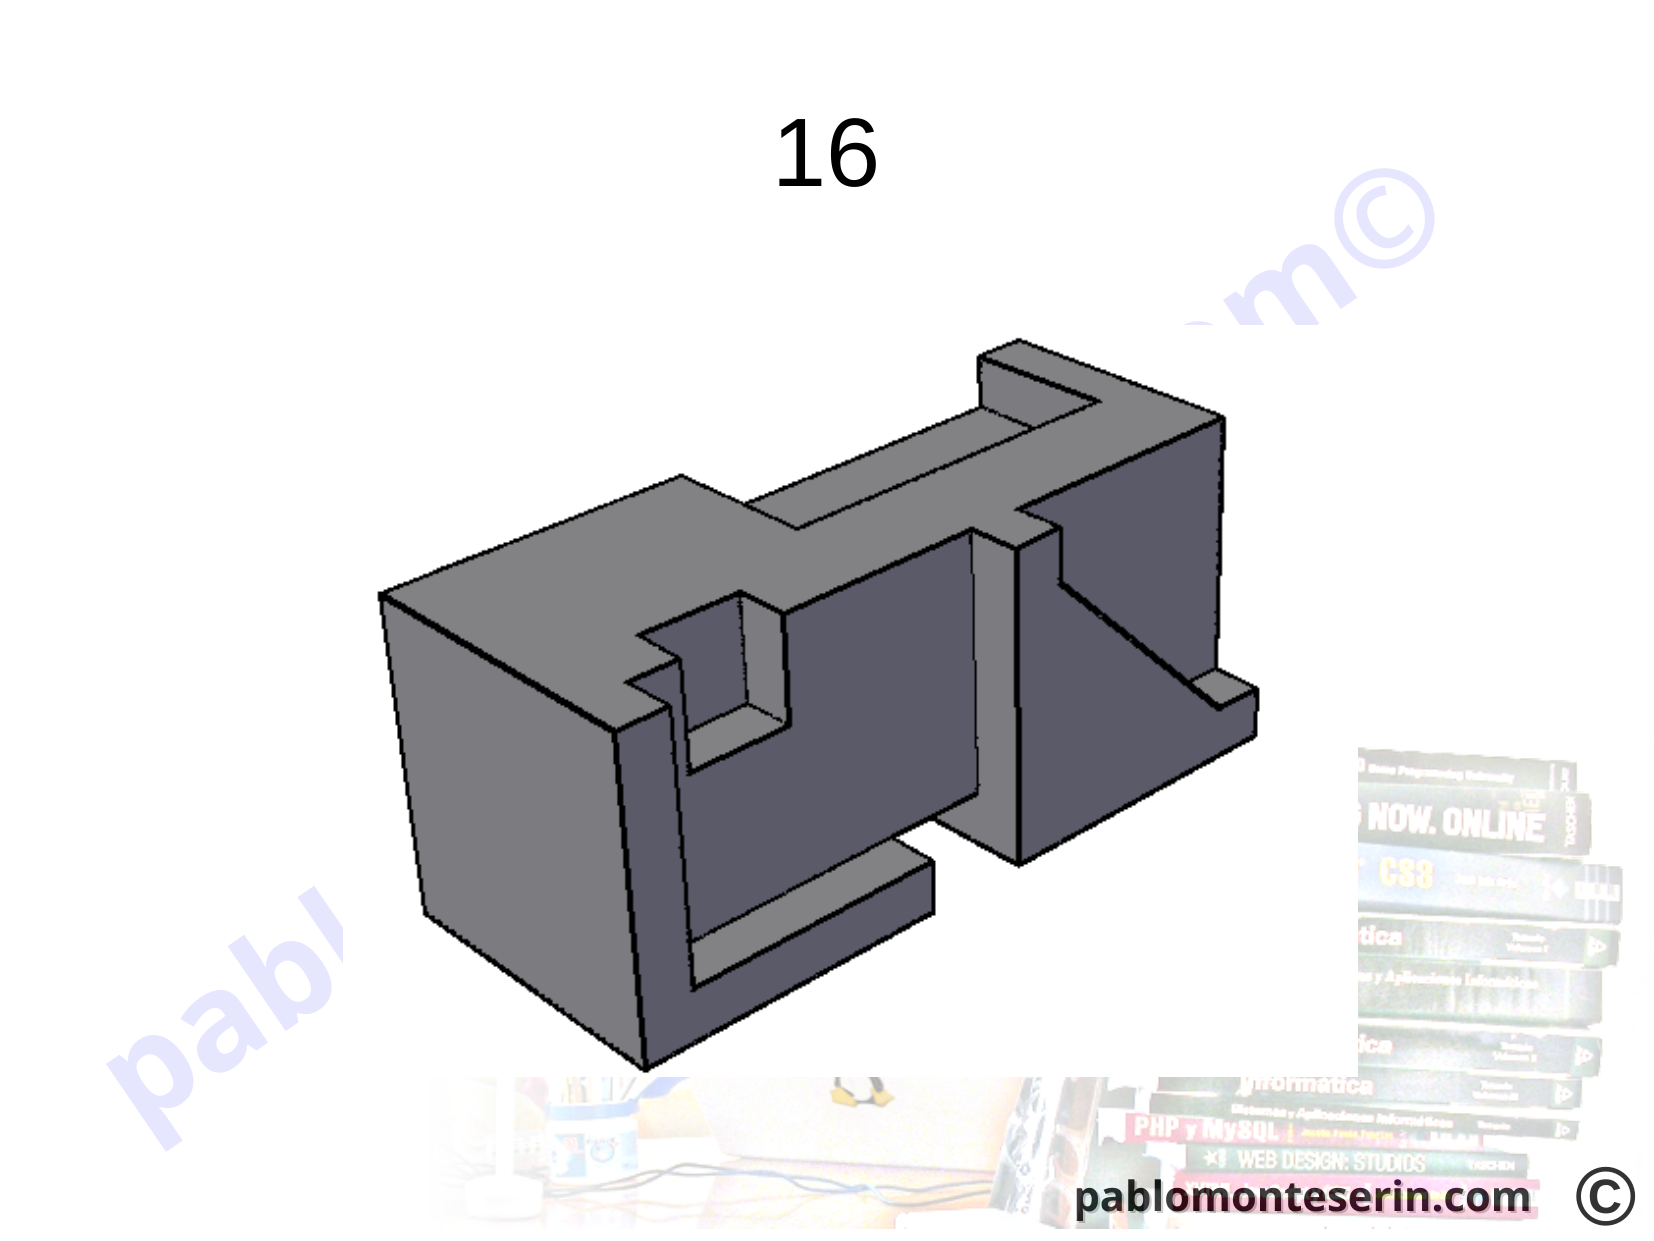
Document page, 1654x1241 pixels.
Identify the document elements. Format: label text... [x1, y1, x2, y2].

picture [343, 325, 1654, 1229]
title 16 [82, 49, 1571, 257]
